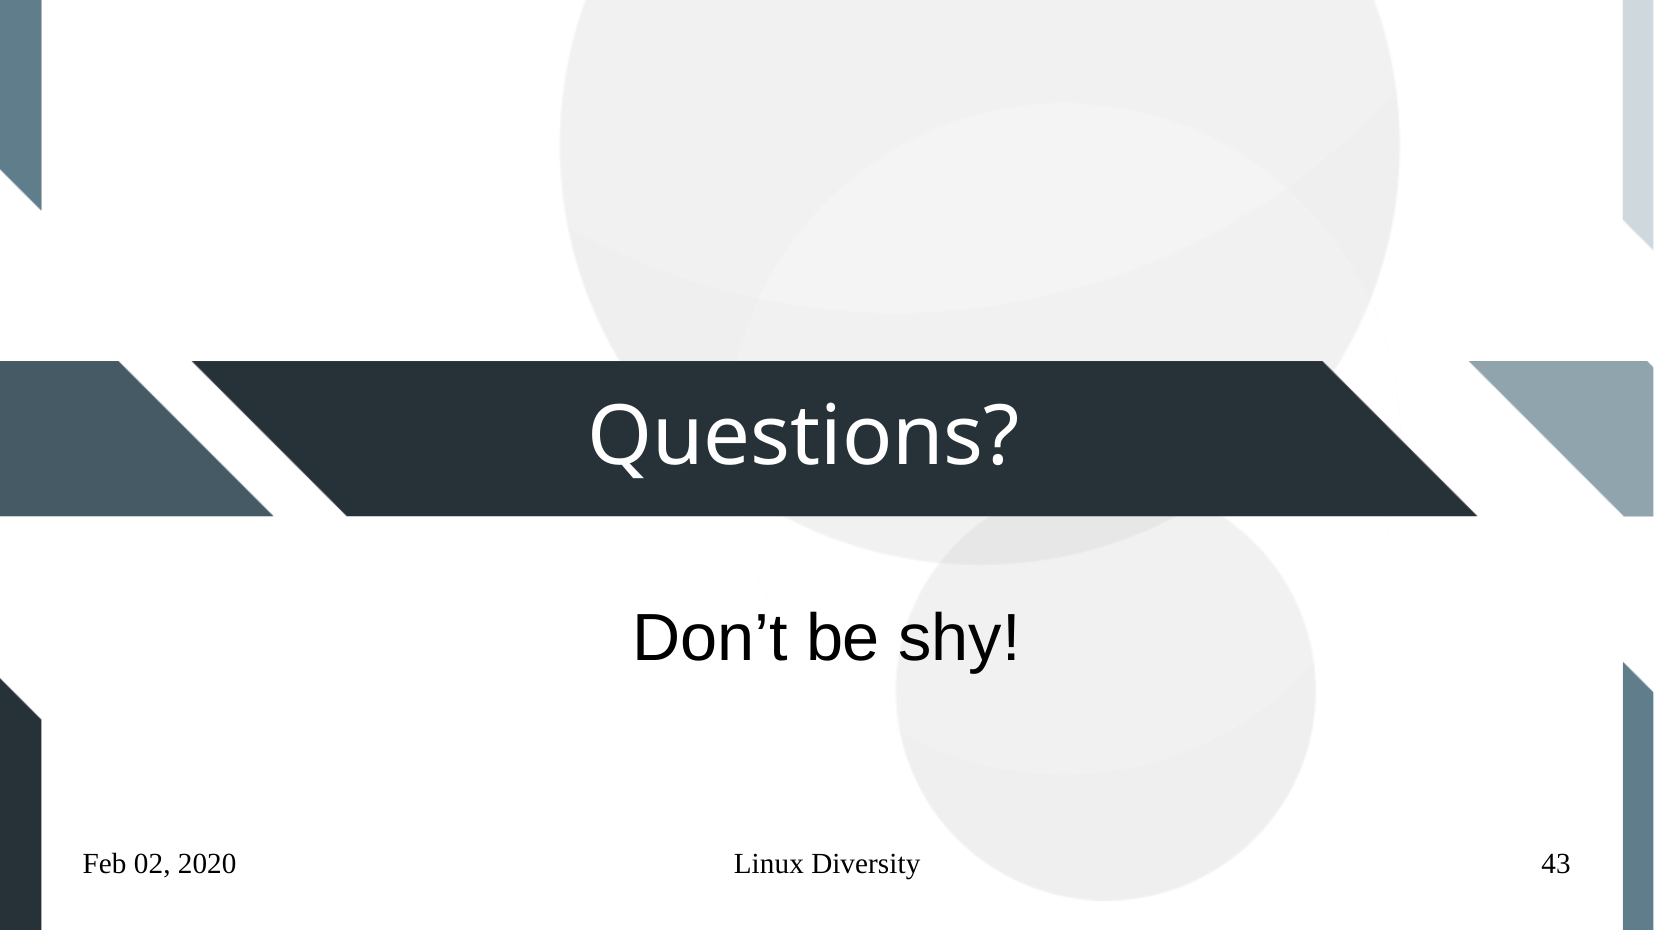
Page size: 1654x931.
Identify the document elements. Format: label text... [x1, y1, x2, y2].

list Don’t be shy! [82, 600, 1571, 811]
title Questions? [60, 354, 1549, 511]
picture [0, 0, 1654, 930]
